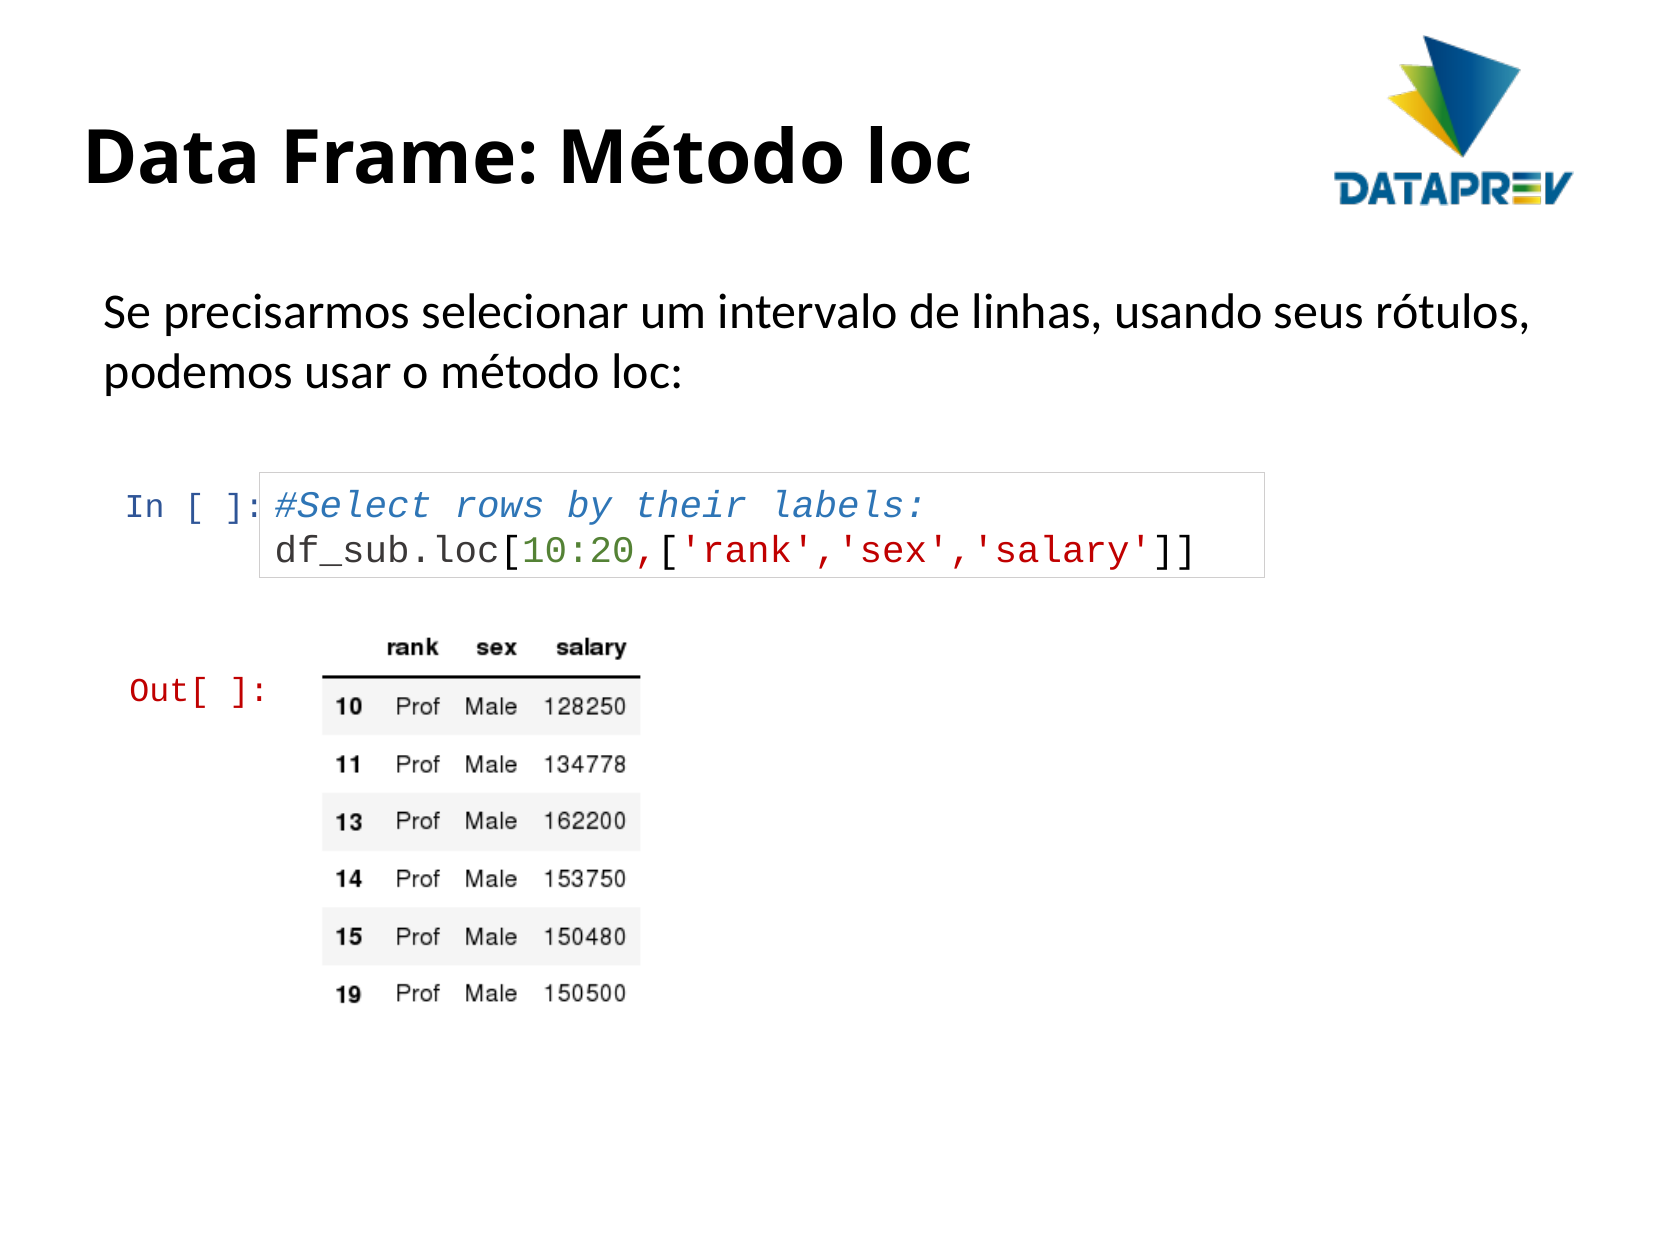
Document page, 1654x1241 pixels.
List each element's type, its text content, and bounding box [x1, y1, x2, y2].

picture [310, 602, 686, 656]
text_box Se precisarmos selecionar um intervalo de linhas, usando seus rótulos, podemos usar o método loc: [89, 271, 1548, 347]
text_box In [ ]: [33, 472, 1654, 533]
title Data Frame: Método loc [82, 96, 1252, 213]
picture [1334, 35, 1574, 206]
text_box Out[ ]: [38, 656, 1654, 717]
text_box #Select rows by their labels: df_sub.loc[10:20,['rank','sex','salary']] [259, 533, 1265, 578]
picture [310, 717, 686, 1022]
